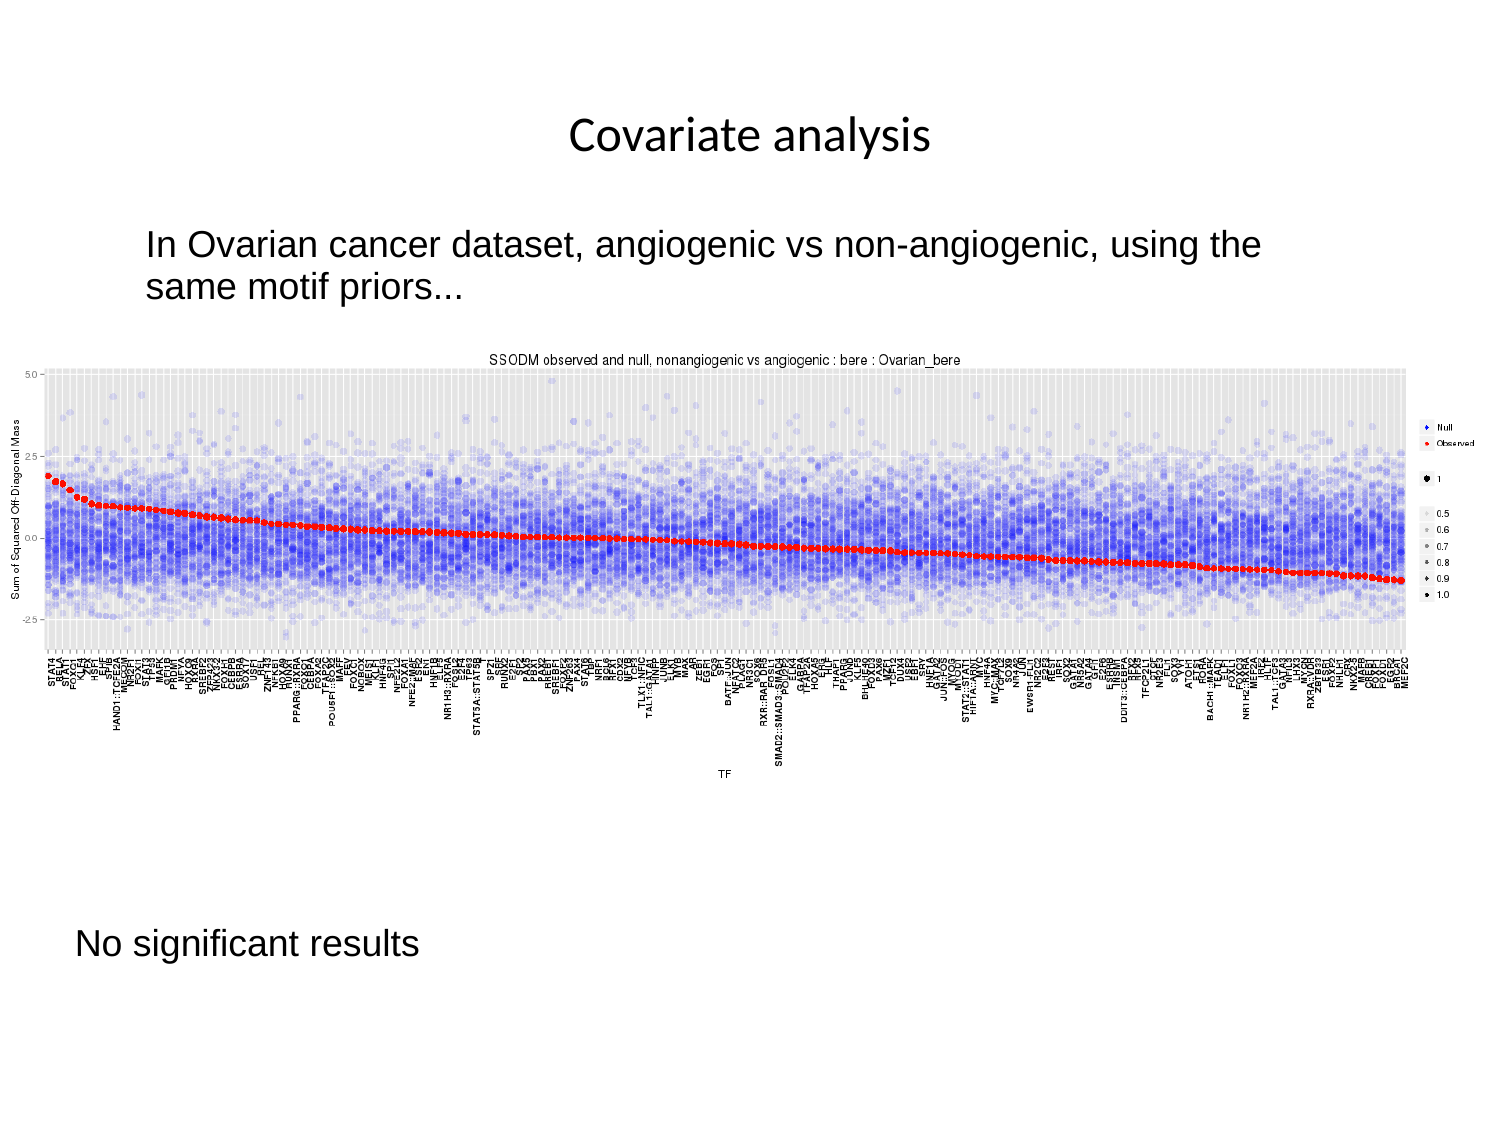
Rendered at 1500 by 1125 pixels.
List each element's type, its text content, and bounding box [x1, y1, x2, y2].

text_box No significant results [60, 914, 1320, 972]
title Covariate analysis [75, 45, 1425, 233]
text_box In Ovarian cancer dataset, angiogenic vs non-angiogenic, using the same motif priors... [130, 216, 1332, 337]
picture [0, 337, 1500, 788]
